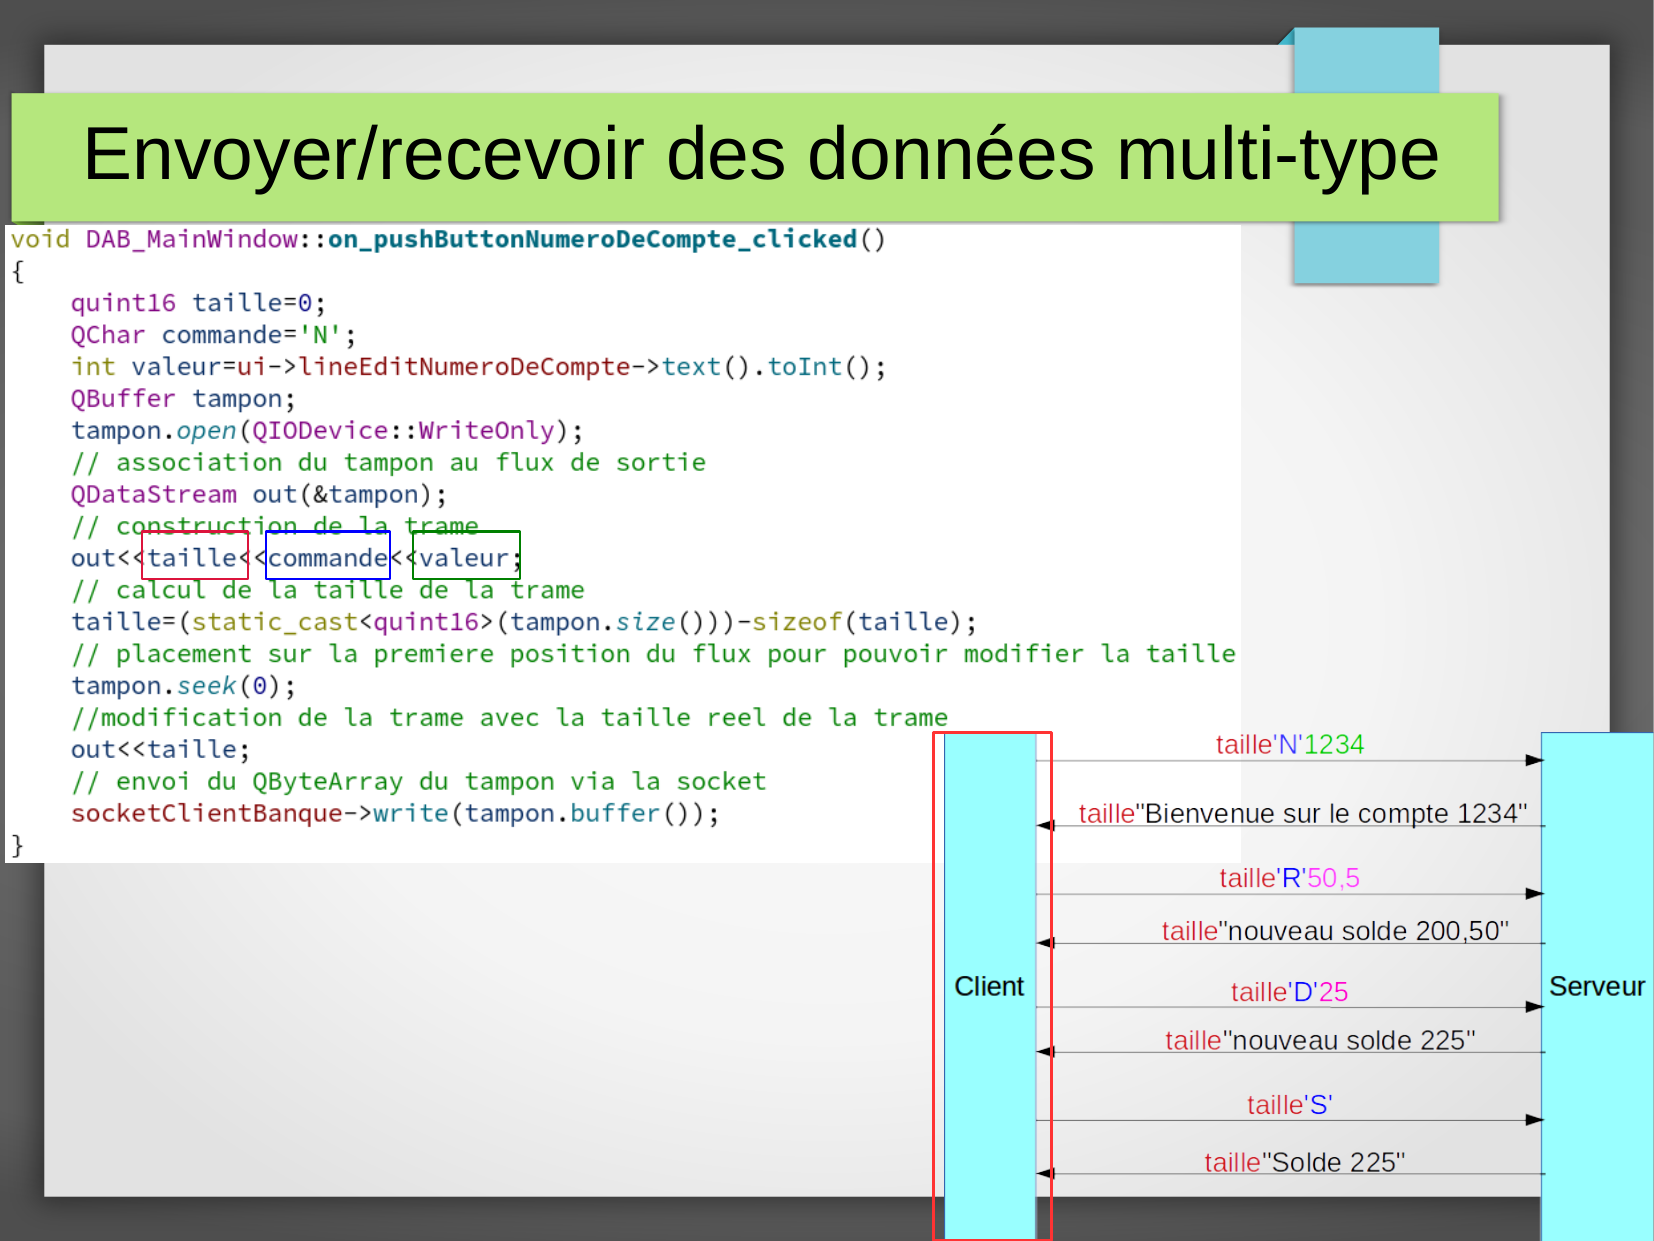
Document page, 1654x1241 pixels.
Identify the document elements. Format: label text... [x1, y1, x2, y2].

title Envoyer/recevoir des données multi-type [82, 69, 1453, 238]
picture [935, 734, 1050, 1239]
picture [0, 0, 1654, 1241]
